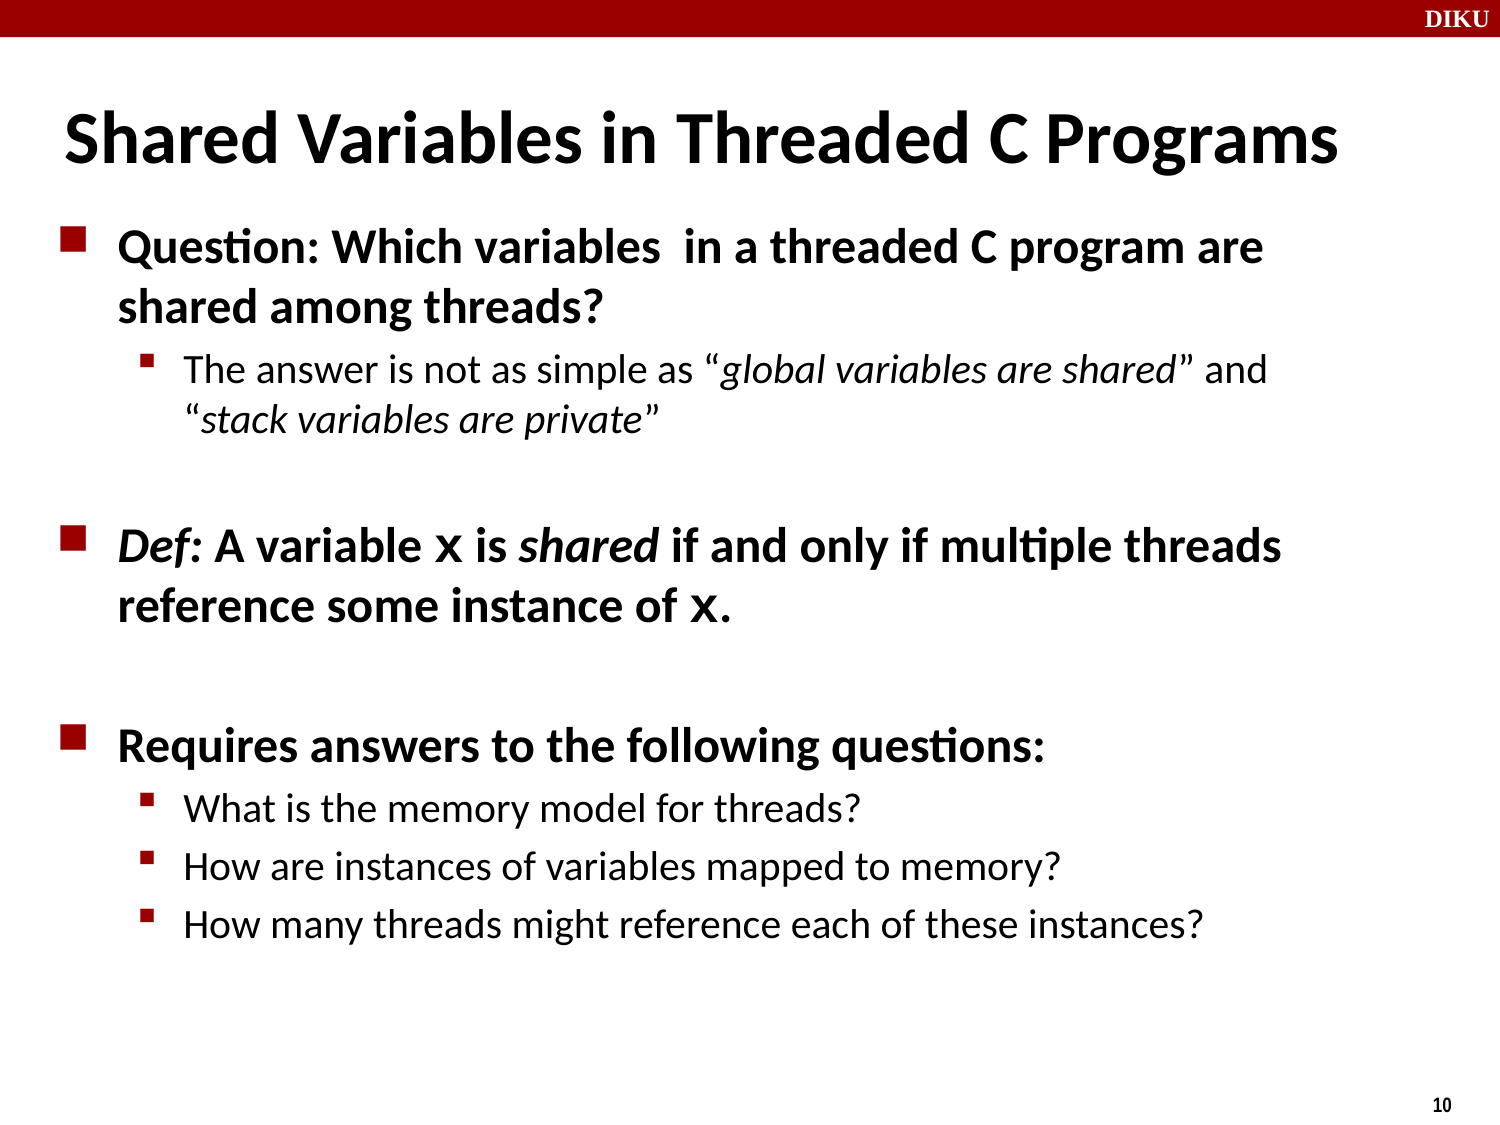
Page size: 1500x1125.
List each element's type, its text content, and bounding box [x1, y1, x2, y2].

text_box Shared Variables in Threaded C Programs [49, 71, 1466, 197]
text_box Question: Which variables in a threaded C program are shared among threads? The answer is not as simple as “global variables are shared” and “stack variables are private” Def: A variable x is shared if and only if multiple threads reference some instance of x. Requires answers to the following questions: What is the memory model for threads? How are instances of variables mapped to memory? How many threads might reference each of these instances? [46, 206, 1410, 1050]
